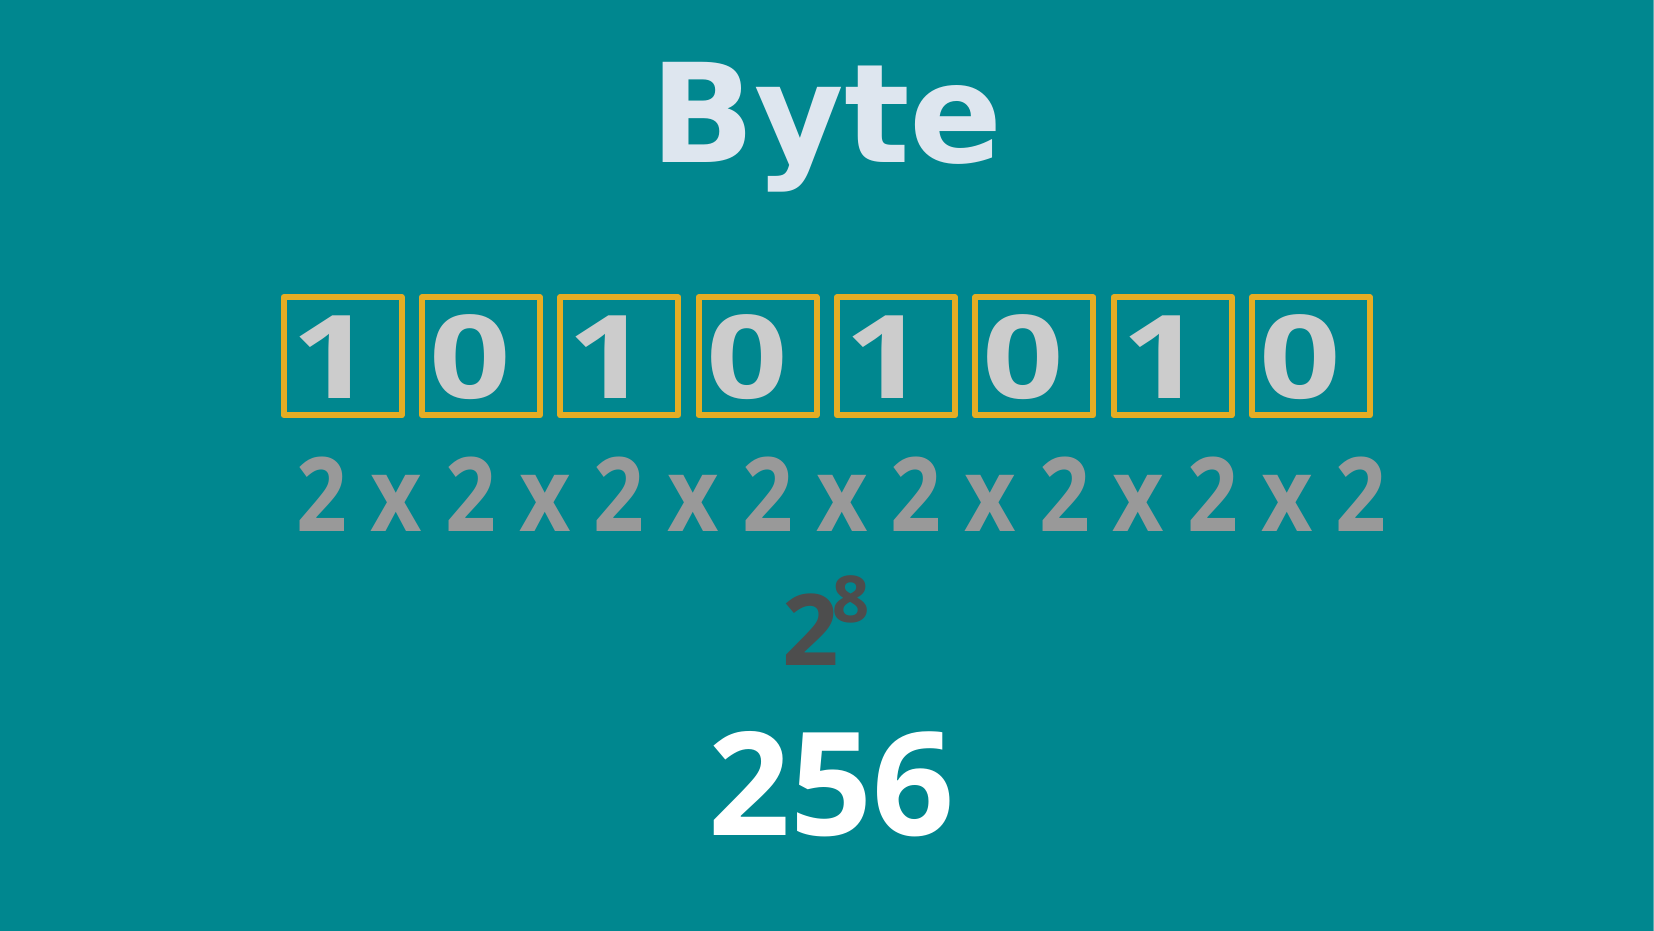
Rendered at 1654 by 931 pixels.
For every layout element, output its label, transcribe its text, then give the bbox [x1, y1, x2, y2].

picture [0, 0, 1654, 931]
title Byte [82, 34, 1571, 195]
